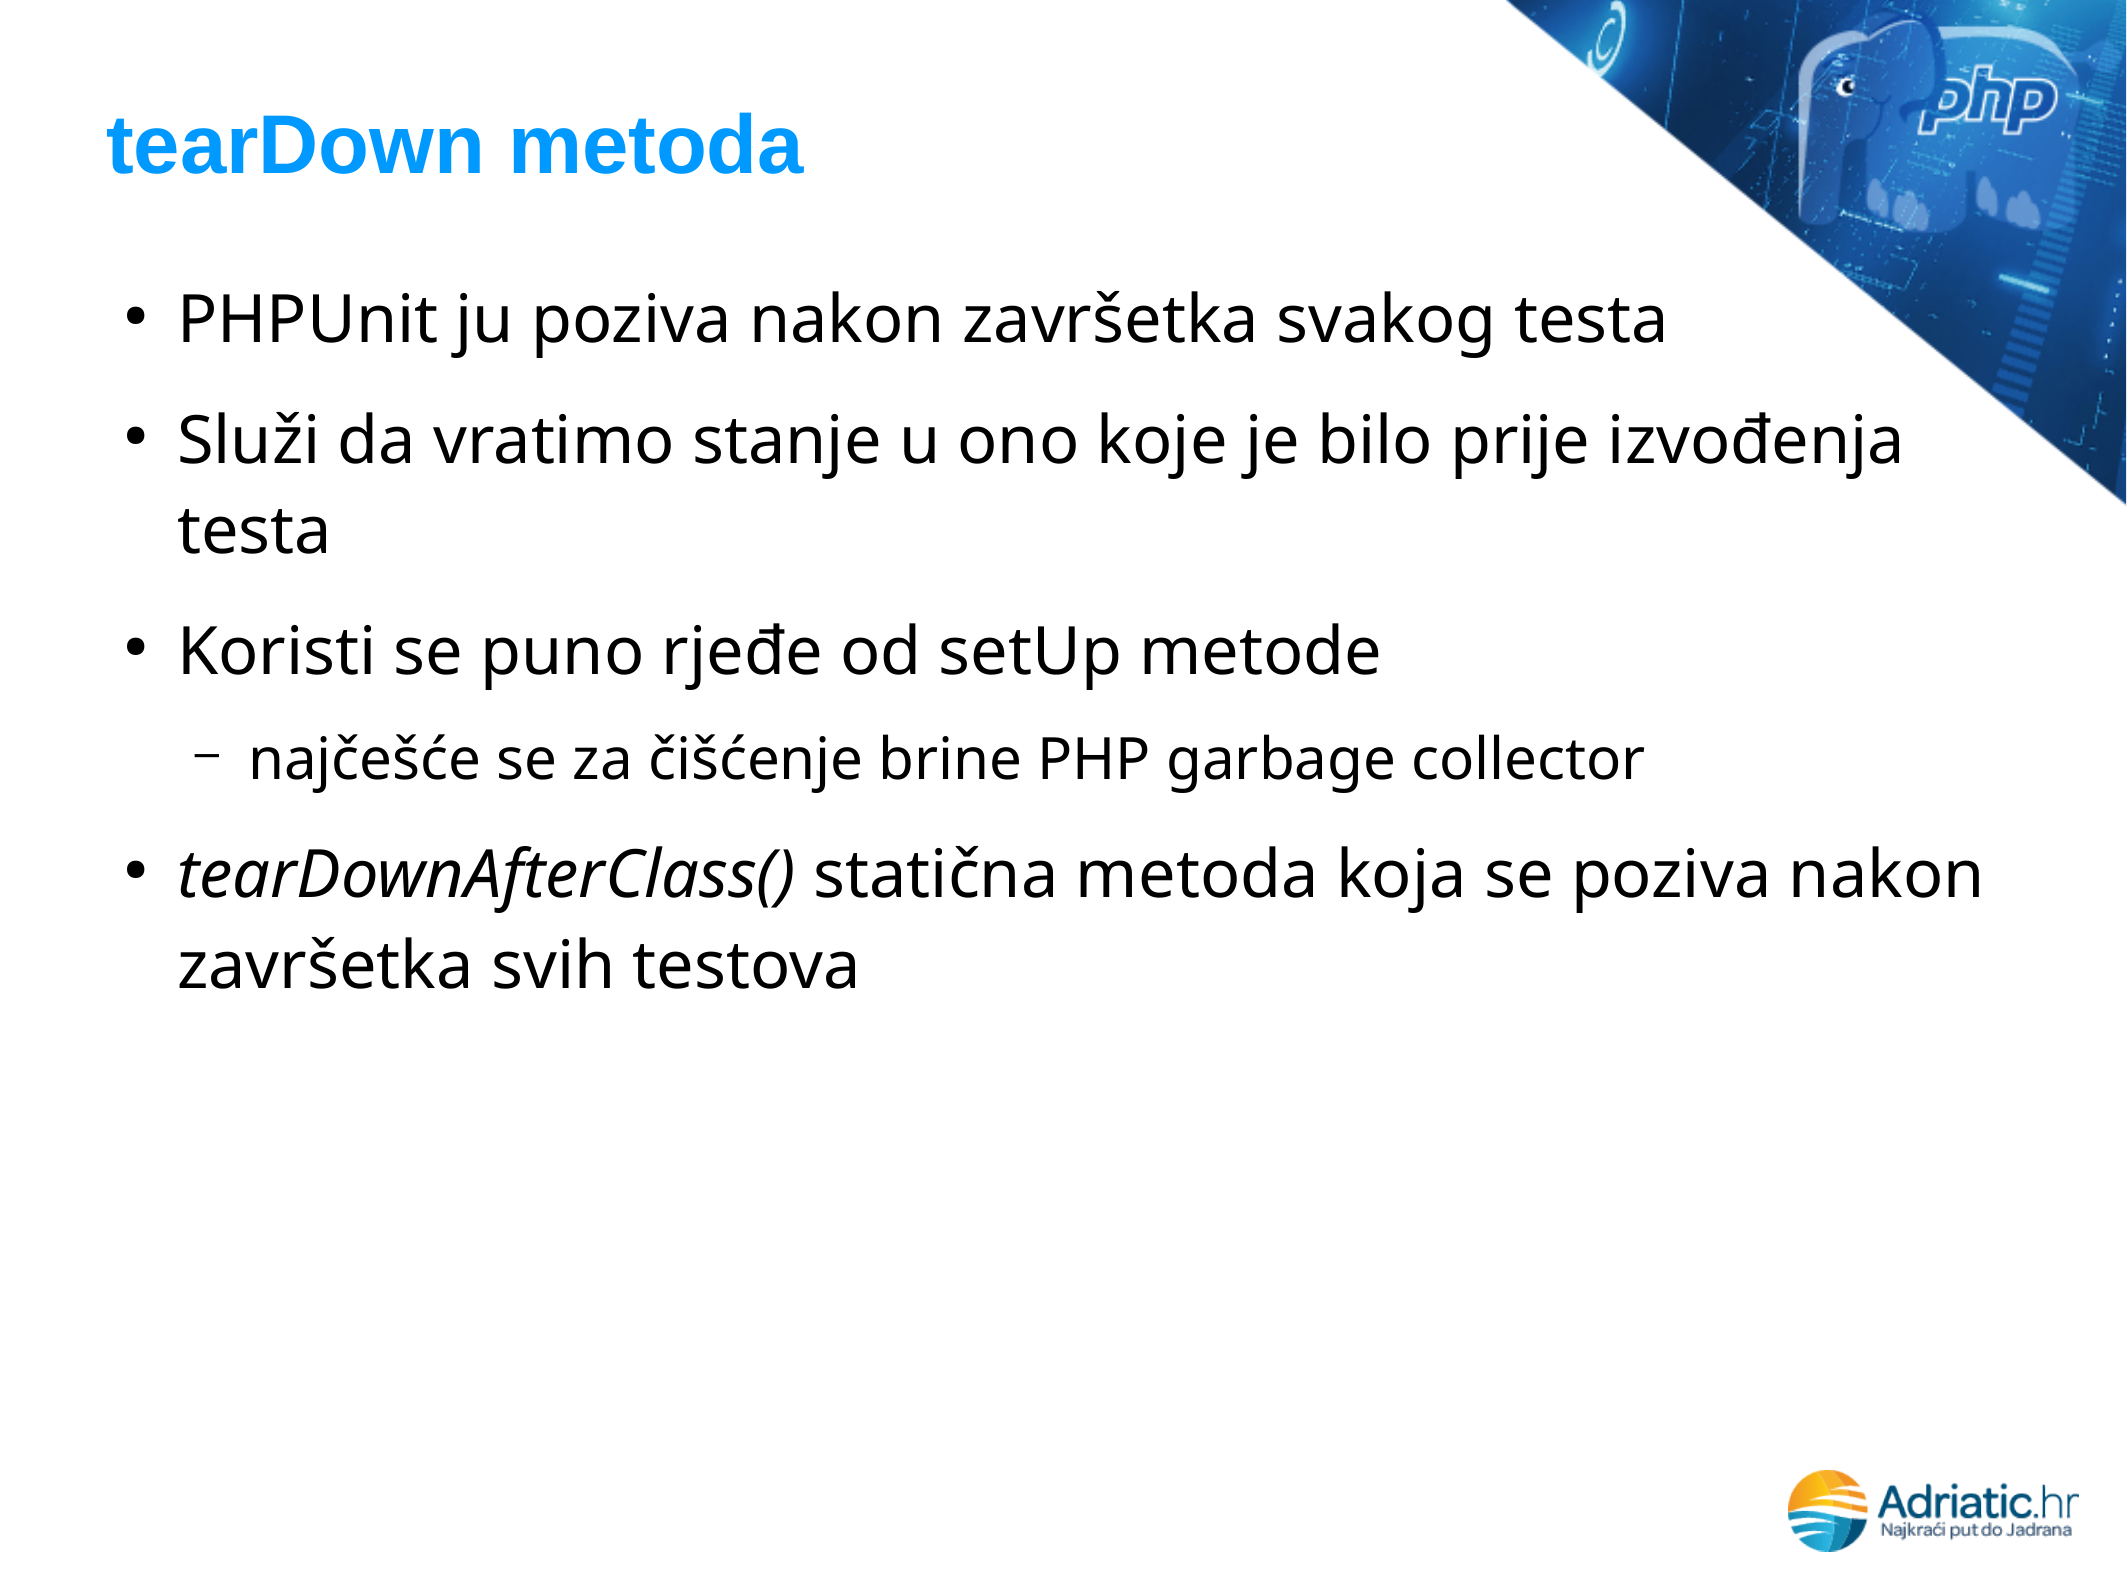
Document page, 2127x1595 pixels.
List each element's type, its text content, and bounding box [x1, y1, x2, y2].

picture [1505, 0, 2127, 625]
title tearDown metoda [106, 70, 1630, 219]
picture [1788, 1470, 2079, 1552]
list PHPUnit ju poziva nakon završetka svakog testa Služi da vratimo stanje u ono koje je bilo prije izvođenja testa Koristi se puno rjeđe od setUp metode najčešće se za čišćenje brine PHP garbage collector tearDownAfterClass() statična metoda koja se poziva nakon završetka svih testova [106, 271, 2020, 1453]
